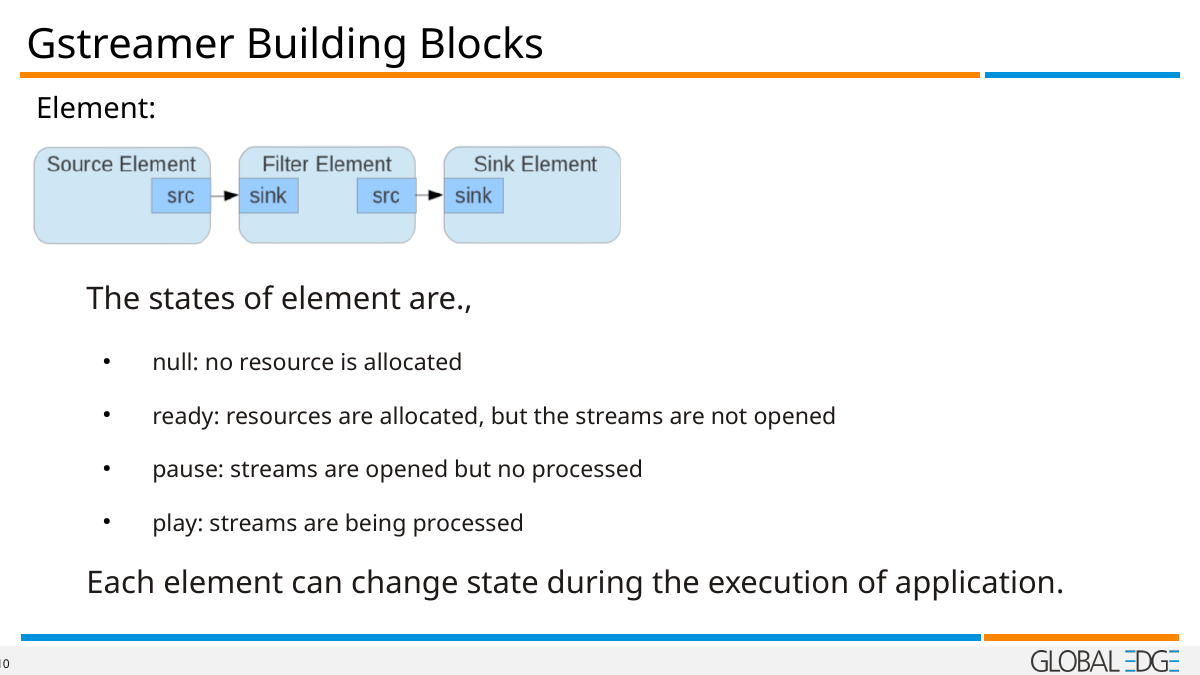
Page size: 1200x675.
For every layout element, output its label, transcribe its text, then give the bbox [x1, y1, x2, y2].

text_box Gstreamer Building Blocks [26, 17, 1069, 67]
list The states of element are., null: no resource is allocated ready: resources are allocated, but the streams are not opened pause: streams are opened but no processed play: streams are being processed Each element can change state during the execution of application. [20, 276, 1179, 674]
picture [8, 127, 650, 259]
title Element: [36, 80, 1112, 134]
